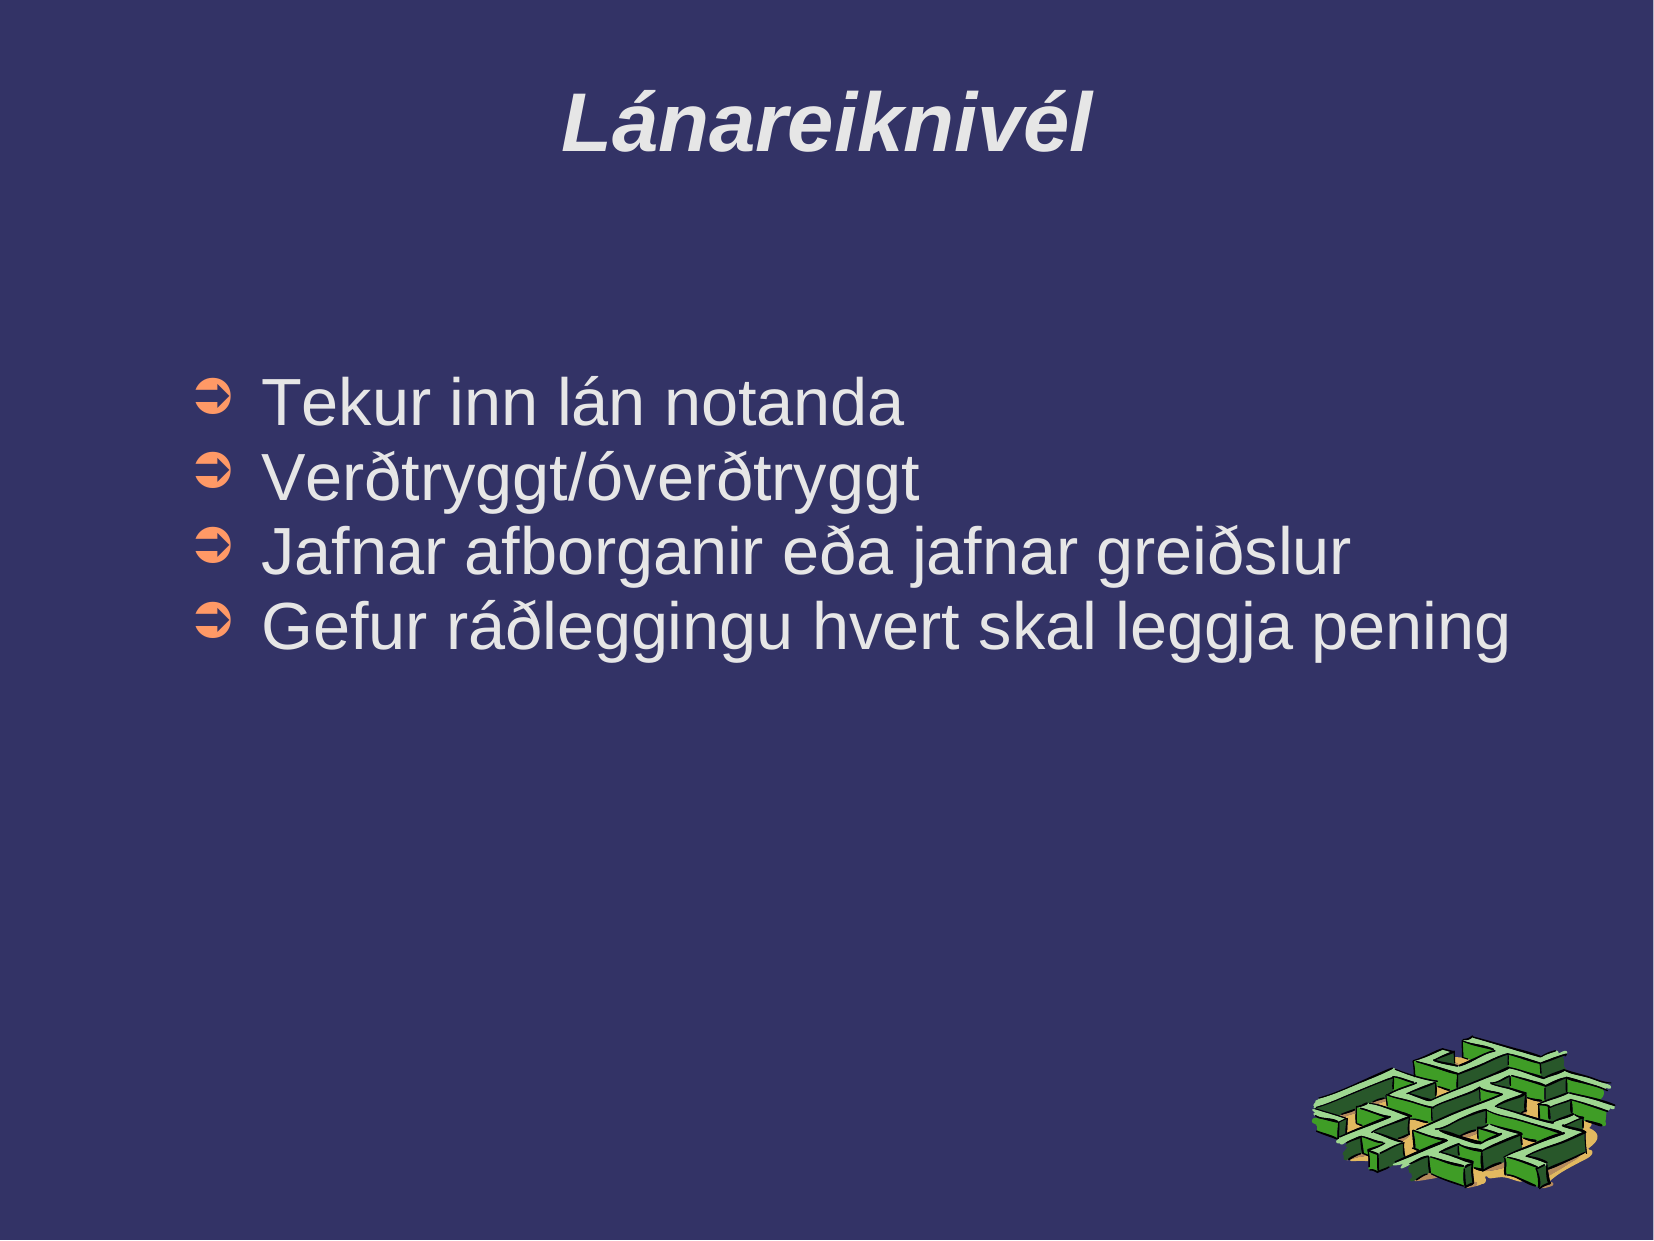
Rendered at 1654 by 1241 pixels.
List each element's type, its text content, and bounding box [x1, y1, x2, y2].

list Tekur inn lán notanda Verðtryggt/óverðtryggt Jafnar afborganir eða jafnar greiðslur Gefur ráðleggingu hvert skal leggja pening [178, 364, 1570, 1147]
title Lánareiknivél [121, 19, 1534, 227]
